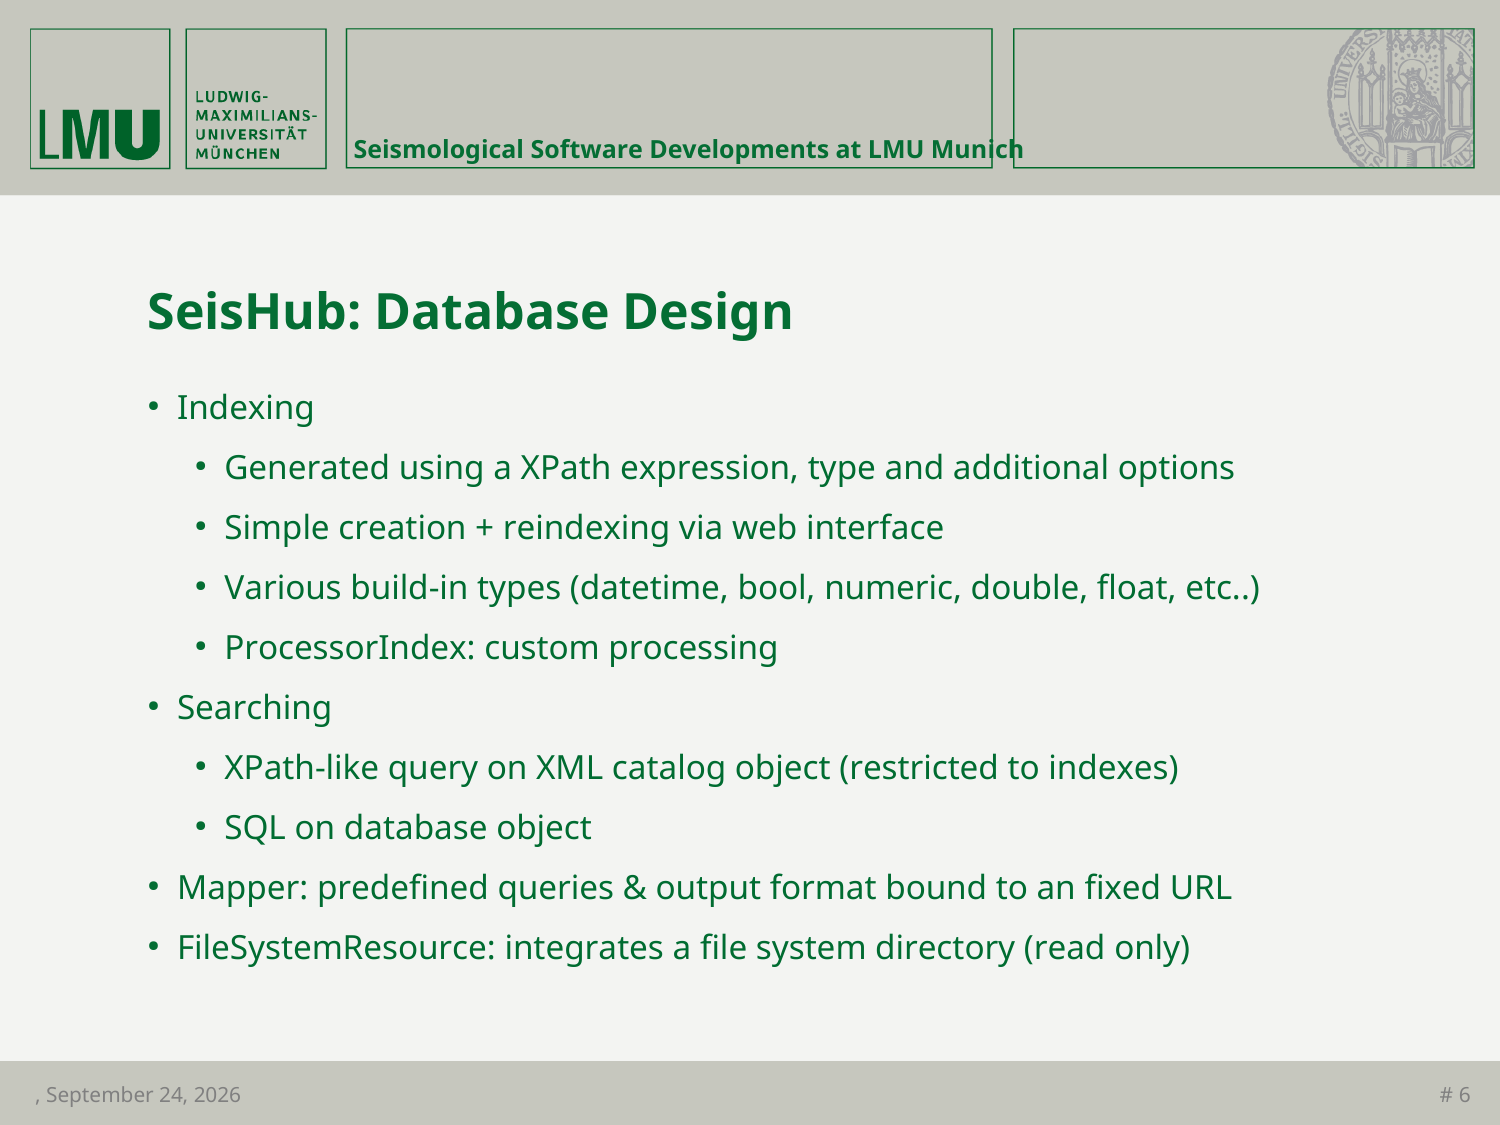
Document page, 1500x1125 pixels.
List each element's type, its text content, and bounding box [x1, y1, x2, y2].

list Indexing Generated using a XPath expression, type and additional options Simple creation + reindexing via web interface Various build-in types (datetime, bool, numeric, double, float, etc..) ProcessorIndex: custom processing Searching XPath-like query on XML catalog object (restricted to indexes) SQL on database object Mapper: predefined queries & output format bound to an fixed URL FileSystemResource: integrates a file system directory (read only) [147, 383, 1359, 990]
picture [0, 0, 1500, 1125]
title SeisHub: Database Design [147, 265, 1359, 355]
